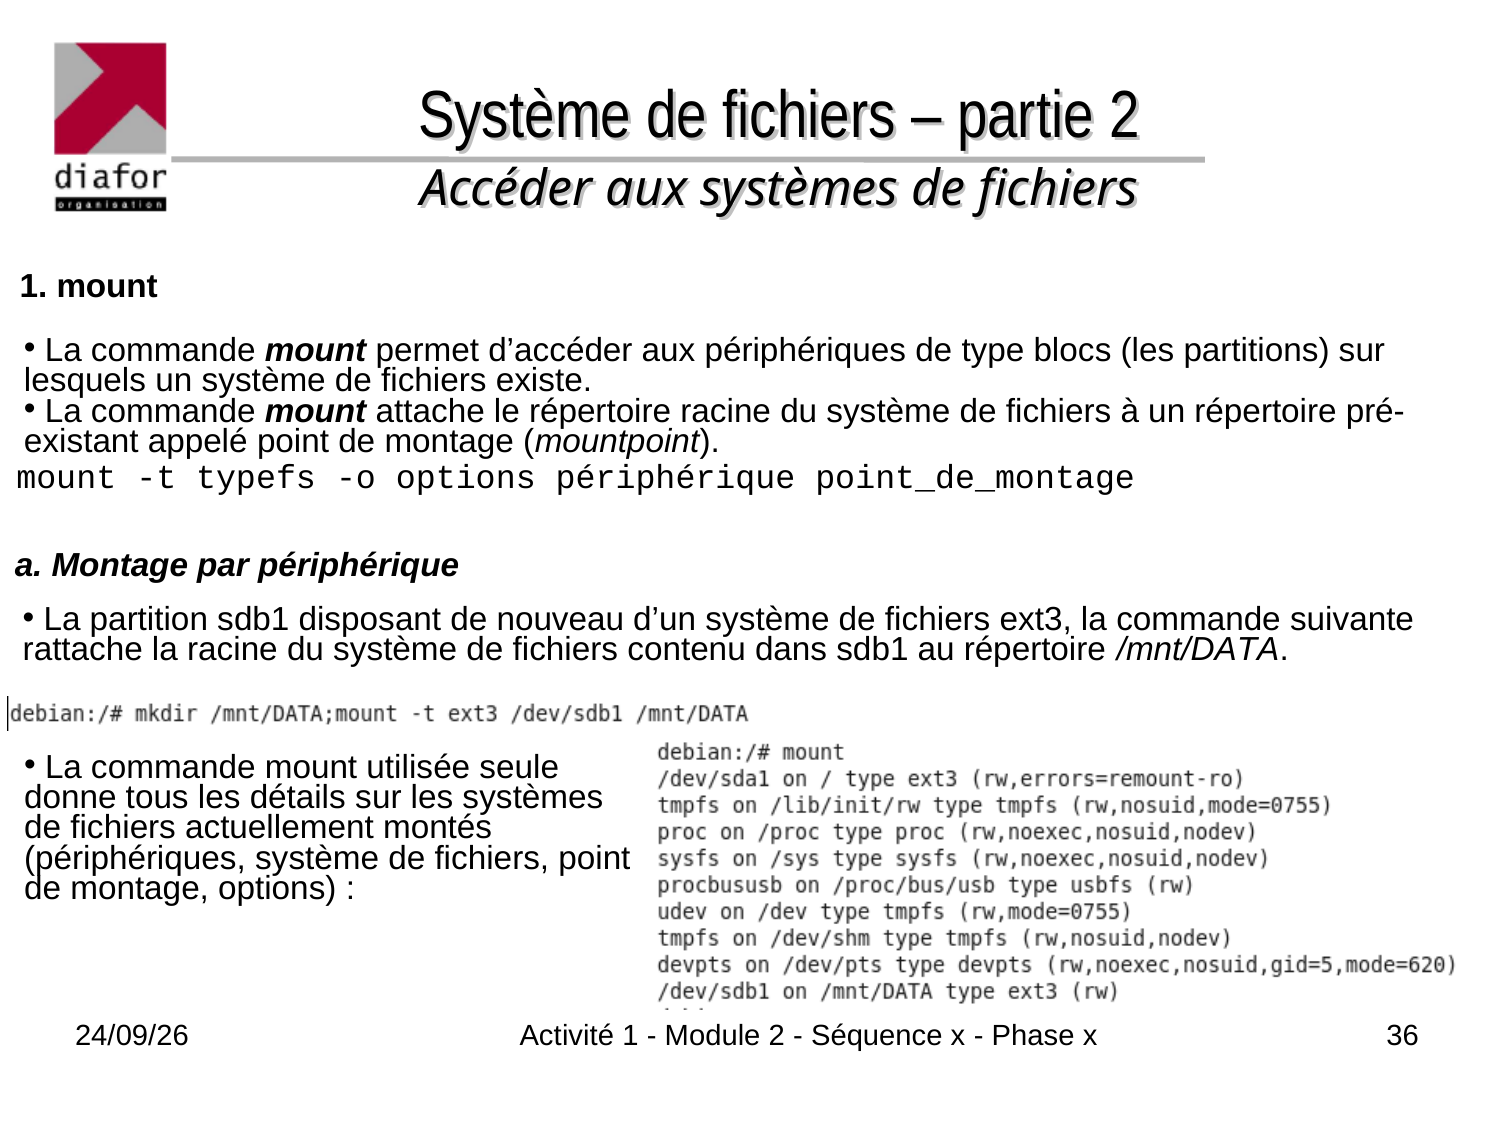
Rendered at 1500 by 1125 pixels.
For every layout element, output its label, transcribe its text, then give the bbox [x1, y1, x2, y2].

text_box La commande mount permet d’accéder aux périphériques de type blocs (les partitions) sur lesquels un système de fichiers existe. La commande mount attache le répertoire racine du système de fichiers à un répertoire pré-existant appelé point de montage (mountpoint). [9, 329, 1500, 456]
picture [7, 696, 761, 731]
text_box 1. mount [4, 265, 532, 311]
picture [53, 42, 168, 213]
title Système de fichiers – partie 2 Accéder aux systèmes de fichiers [104, 45, 1455, 250]
text_box La commande mount utilisée seule donne tous les détails sur les systèmes de fichiers actuellement montés (périphériques, système de fichiers, point de montage, options) : [9, 746, 650, 913]
text_box mount -t typefs -o options périphérique point_de_montage [1, 456, 1500, 502]
picture [656, 738, 1471, 1011]
text_box a. Montage par périphérique [0, 545, 591, 591]
text_box La partition sdb1 disposant de nouveau d’un système de fichiers ext3, la commande suivante rattache la racine du système de fichiers contenu dans sdb1 au répertoire /mnt/DATA. [7, 598, 1500, 675]
